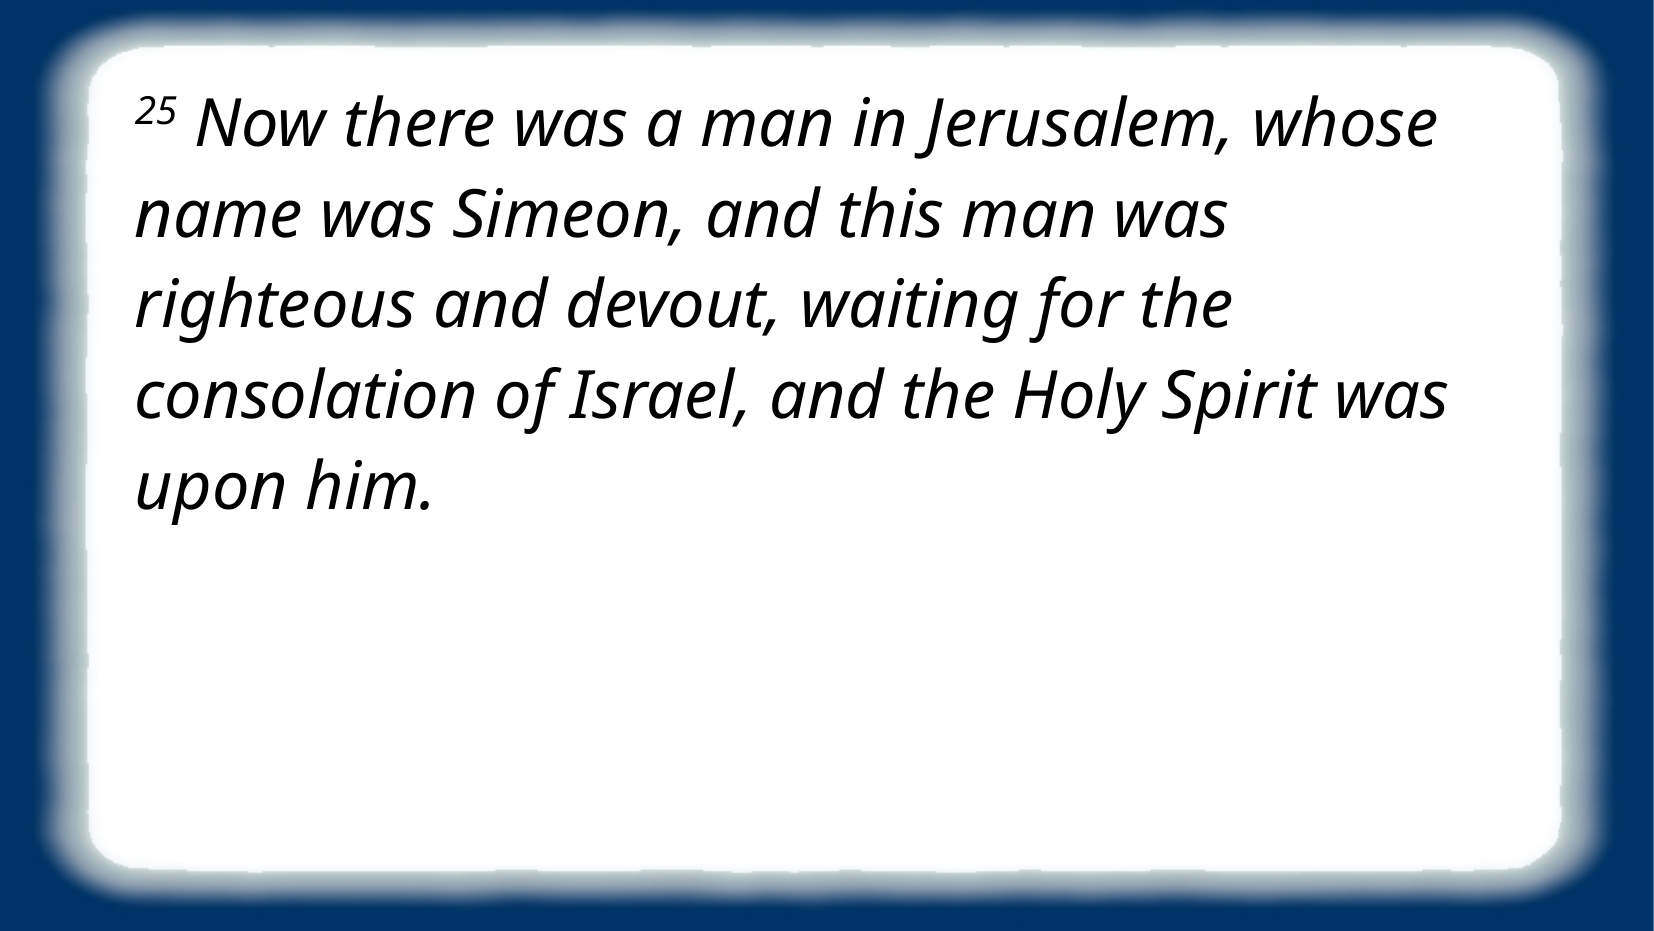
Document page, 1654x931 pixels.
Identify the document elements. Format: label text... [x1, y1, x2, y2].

text_box 25 Now there was a man in Jerusalem, whose name was Simeon, and this man was righteous and devout, waiting for the consolation of Israel, and the Holy Spirit was upon him. [120, 67, 1516, 527]
picture [0, 0, 1654, 931]
